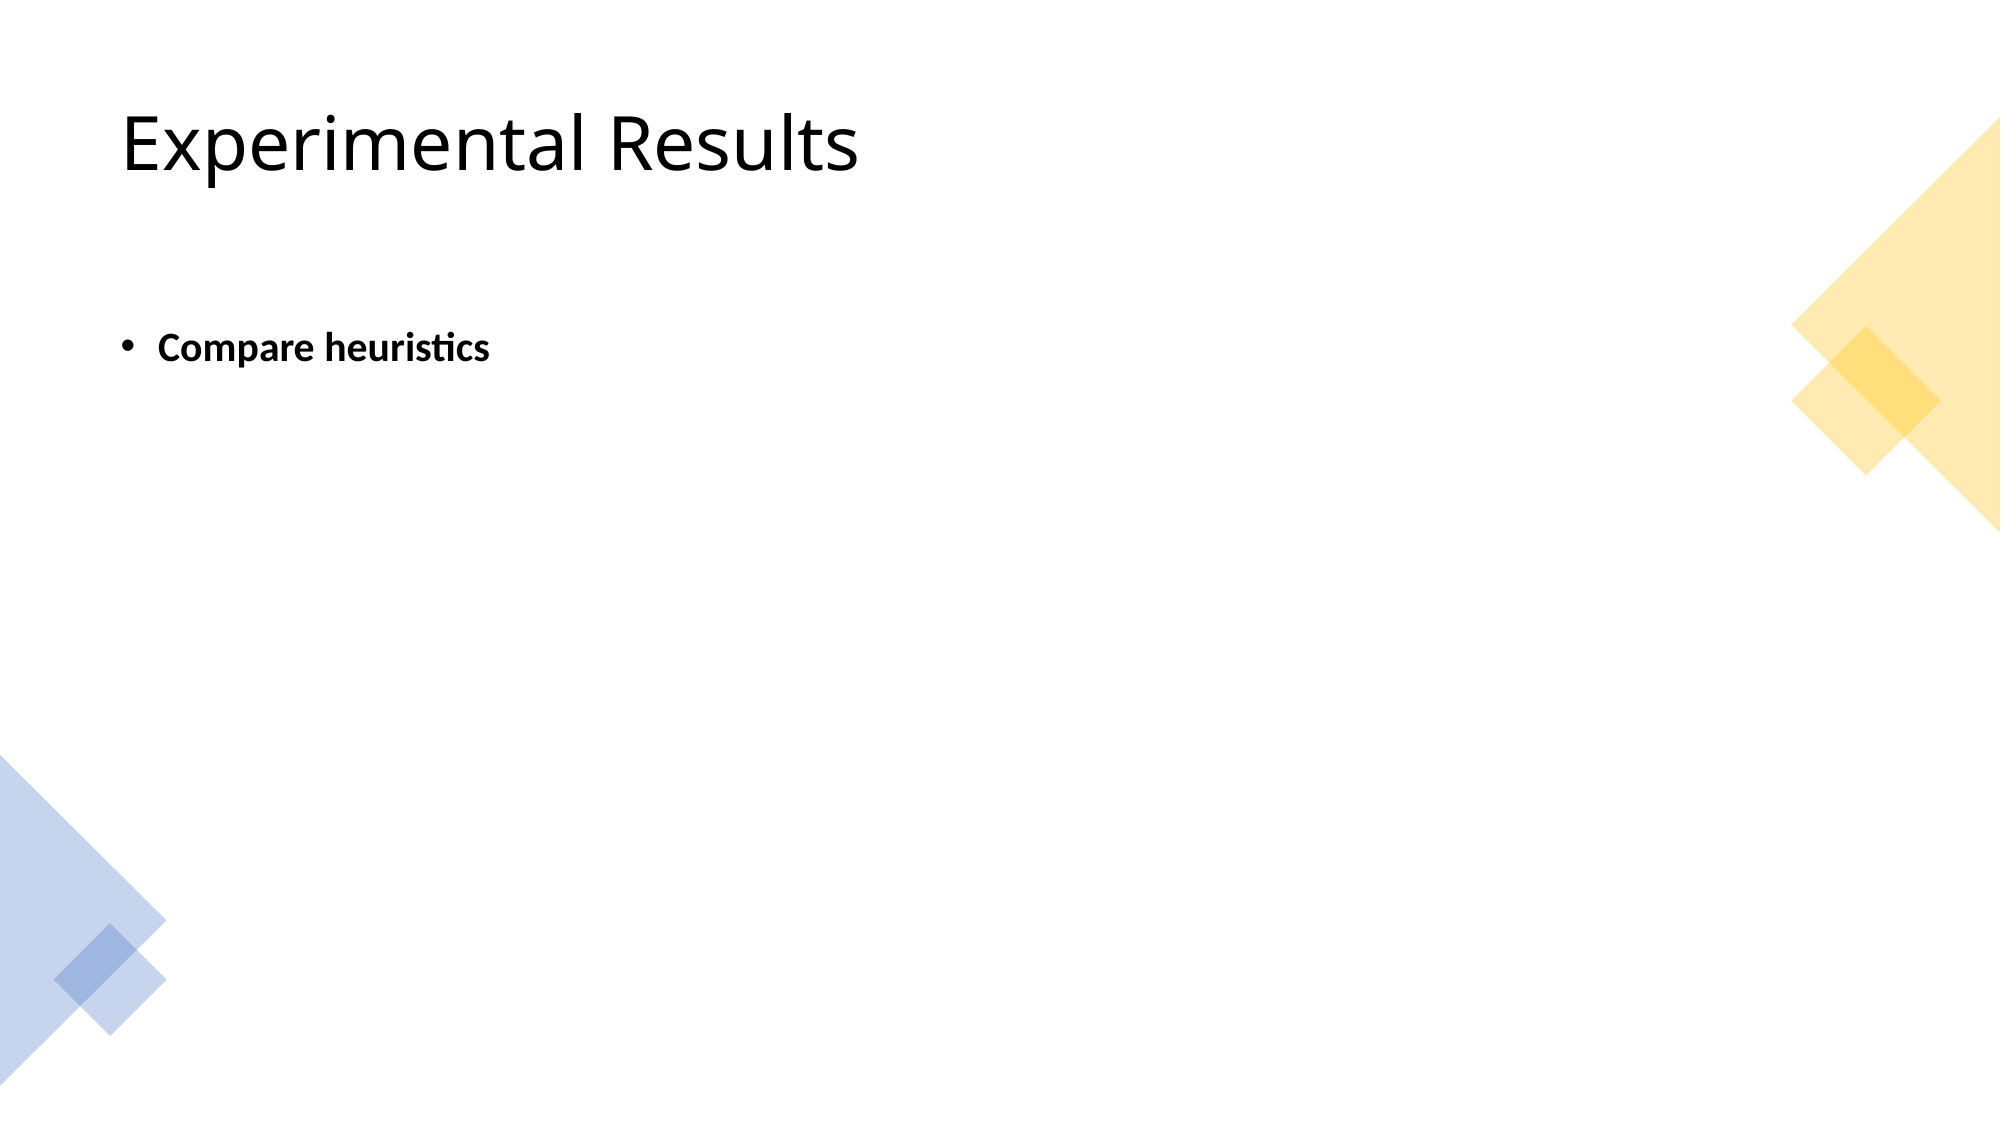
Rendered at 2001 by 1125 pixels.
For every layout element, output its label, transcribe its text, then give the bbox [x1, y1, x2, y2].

text_box [0, 0, 2000, 1125]
title Experimental Results [105, 52, 1895, 240]
list Compare heuristics [105, 292, 1895, 1014]
